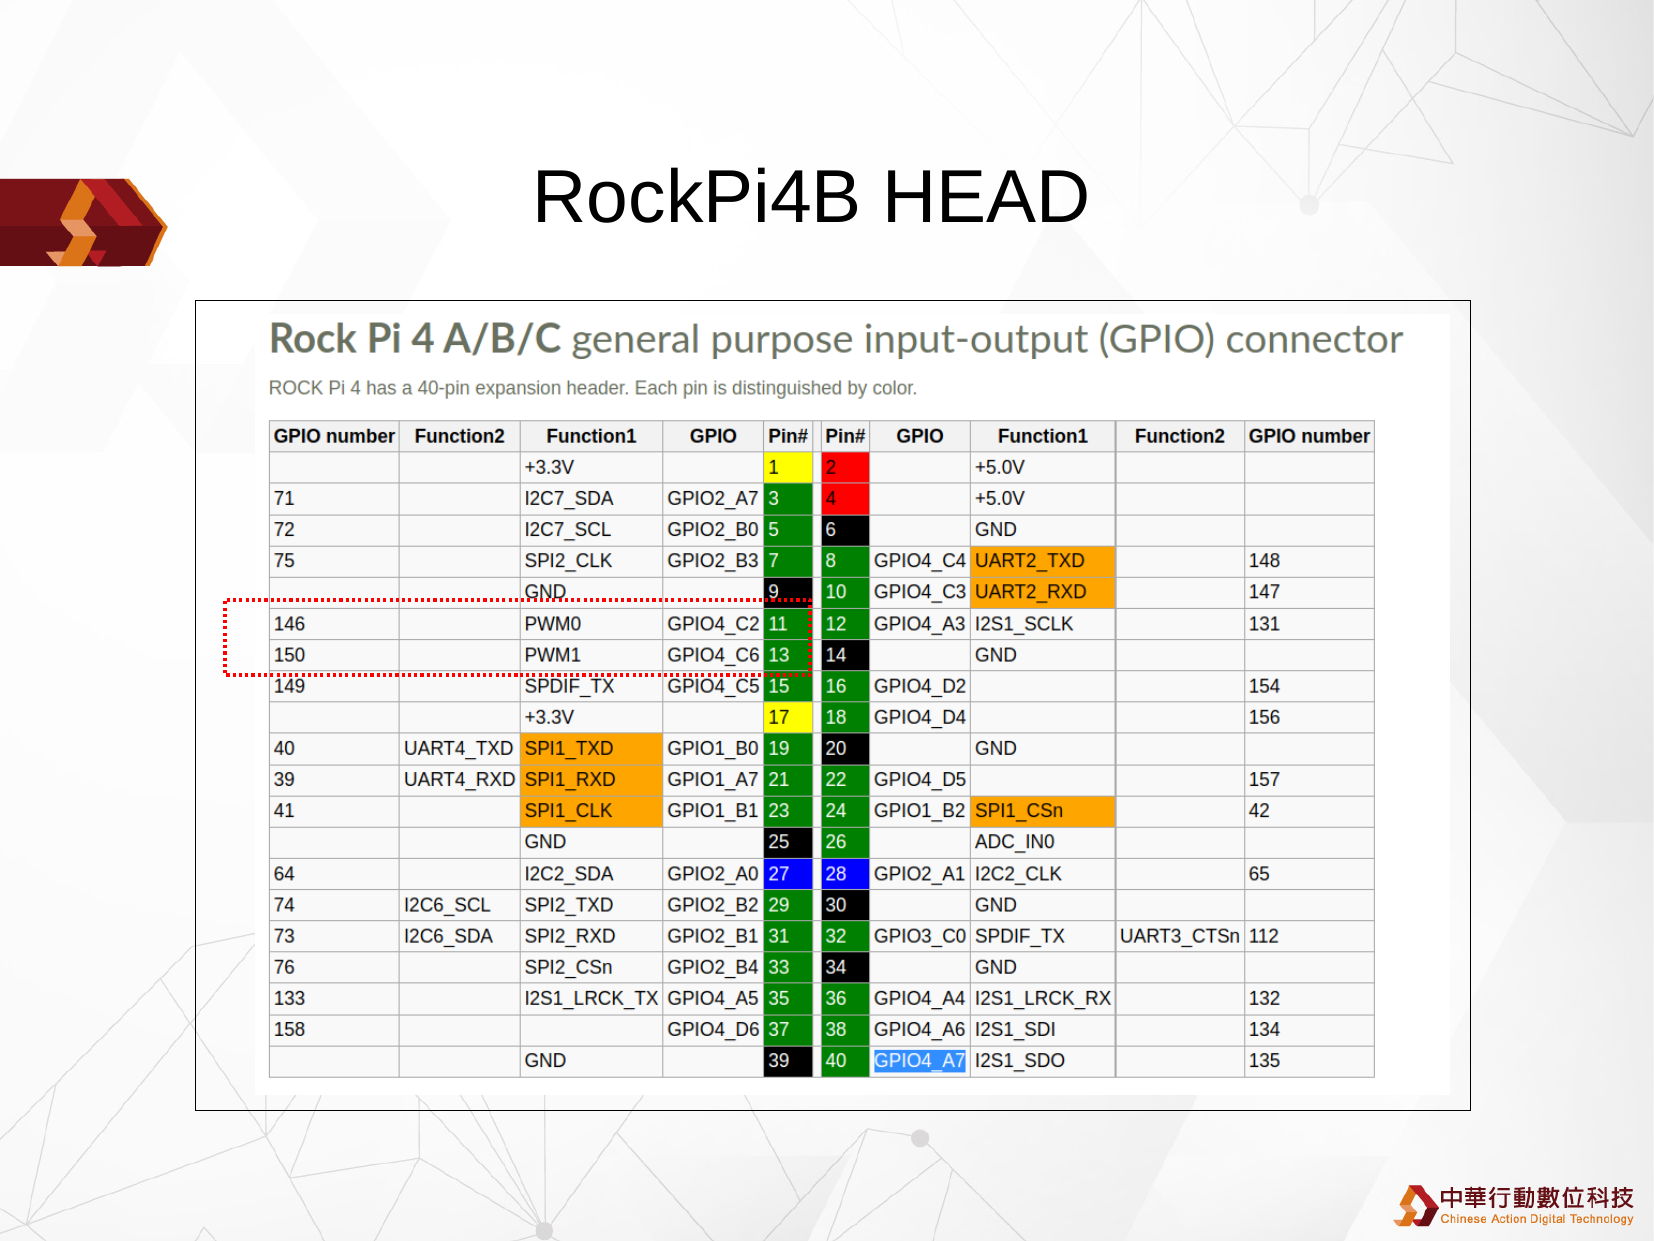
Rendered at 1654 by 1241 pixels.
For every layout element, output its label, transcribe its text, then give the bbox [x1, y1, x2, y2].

picture [0, 0, 1654, 1241]
title RockPi4B HEAD [118, 112, 1506, 281]
